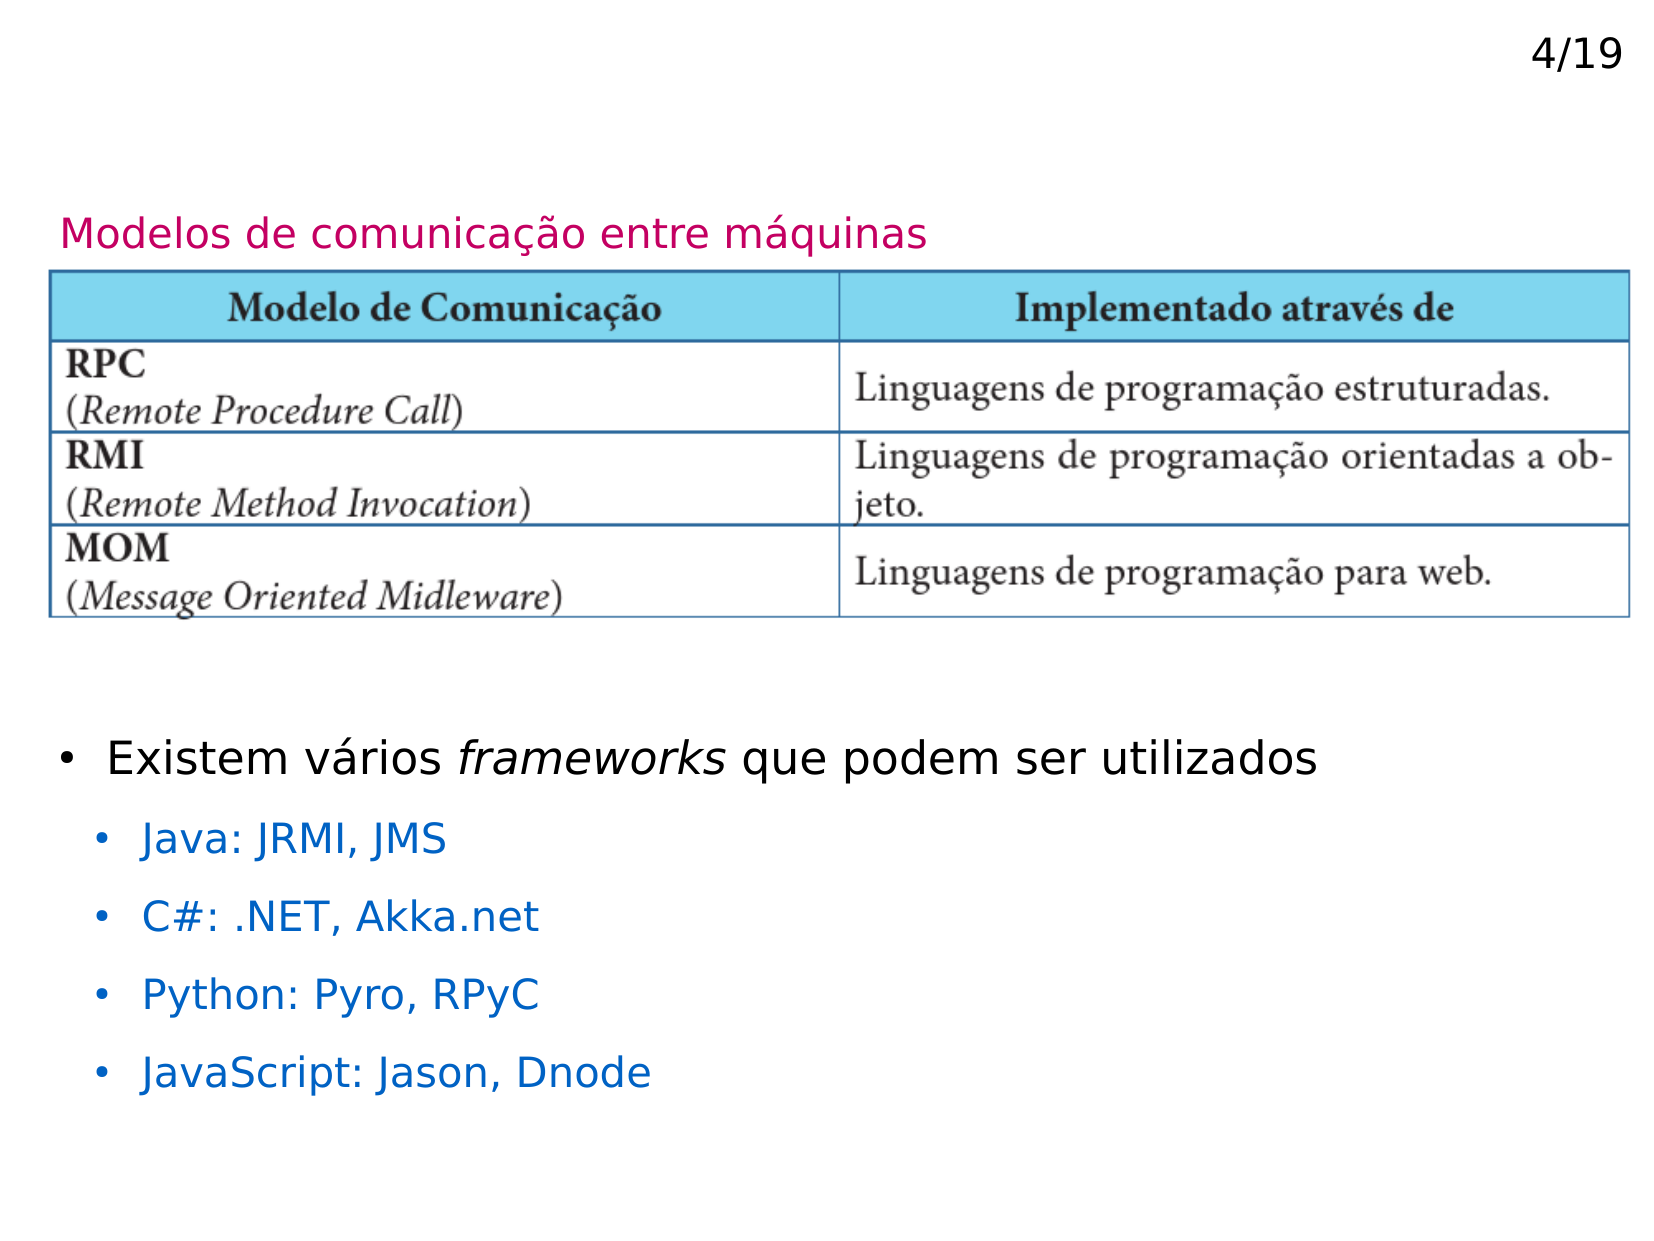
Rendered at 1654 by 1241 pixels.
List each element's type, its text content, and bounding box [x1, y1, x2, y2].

list Existem vários frameworks que podem ser utilizados Java: JRMI, JMS C#: .NET, Akka.net Python: Pyro, RPyC JavaScript: Jason, Dnode [59, 731, 1625, 1211]
text_box Modelos de comunicação entre máquinas [44, 202, 944, 266]
picture [44, 265, 1637, 623]
